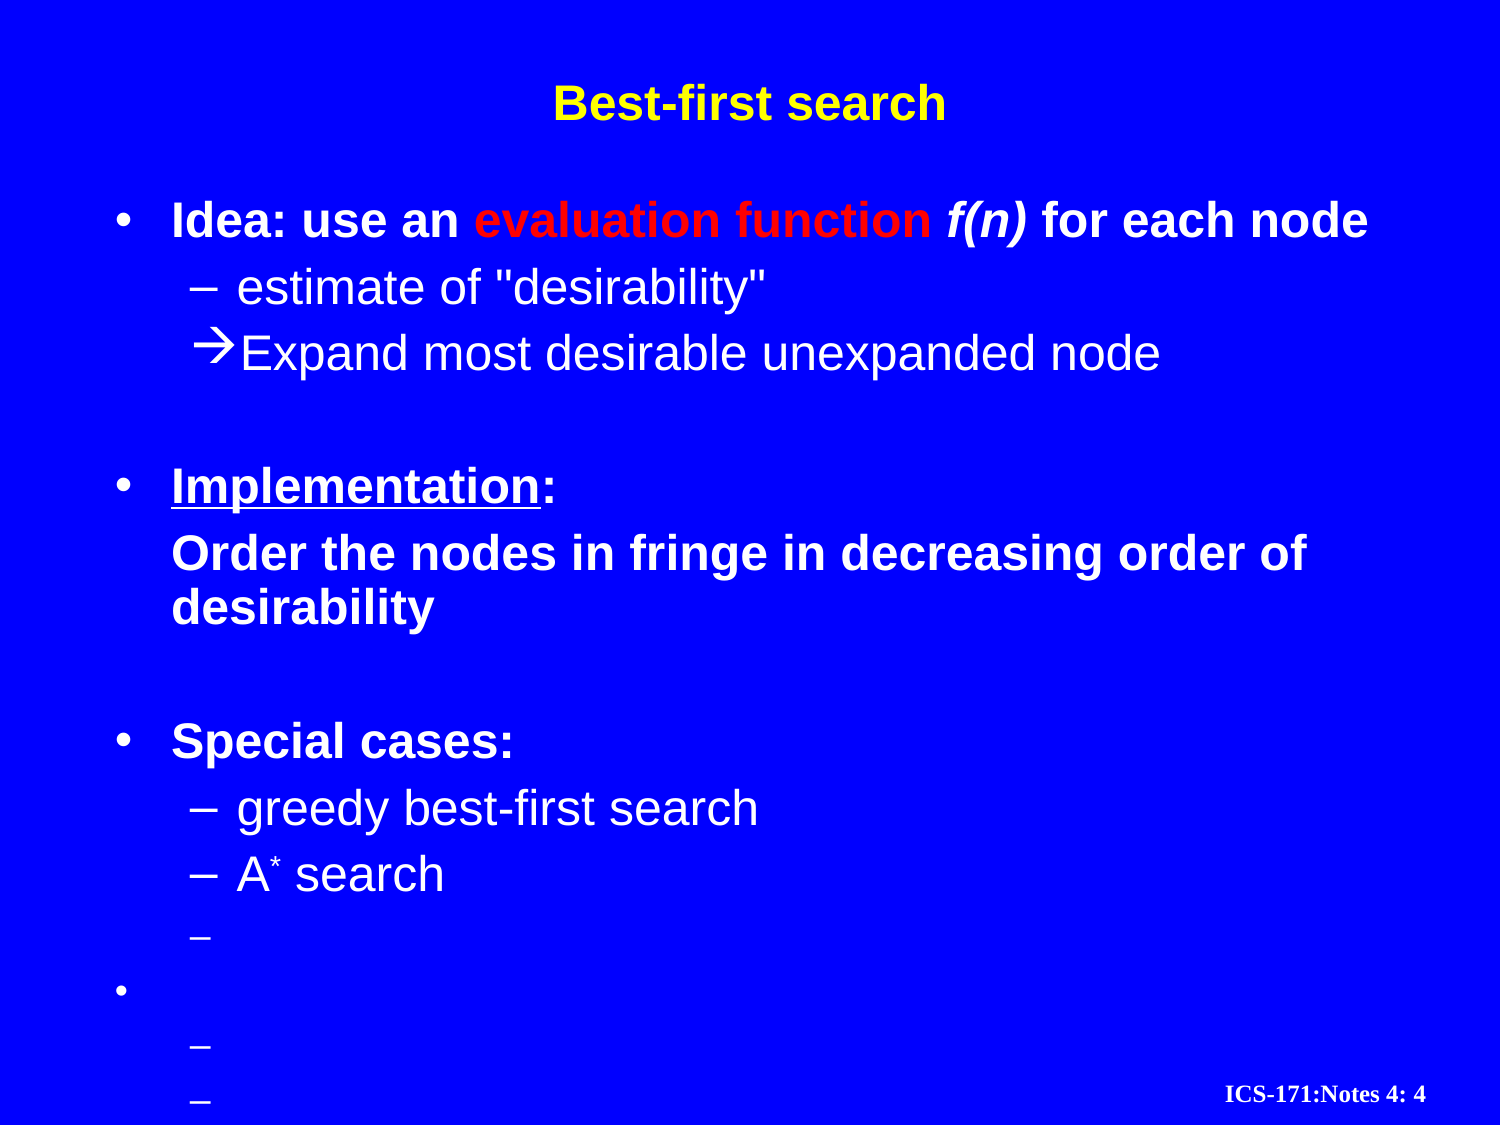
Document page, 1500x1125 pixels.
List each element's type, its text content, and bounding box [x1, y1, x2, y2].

list Idea: use an evaluation function f(n) for each node estimate of "desirability" Expand most desirable unexpanded node Implementation: Order the nodes in fringe in decreasing order of desirability Special cases: greedy best-first search A* search [99, 187, 1388, 1013]
title Best-first search [112, 49, 1388, 150]
